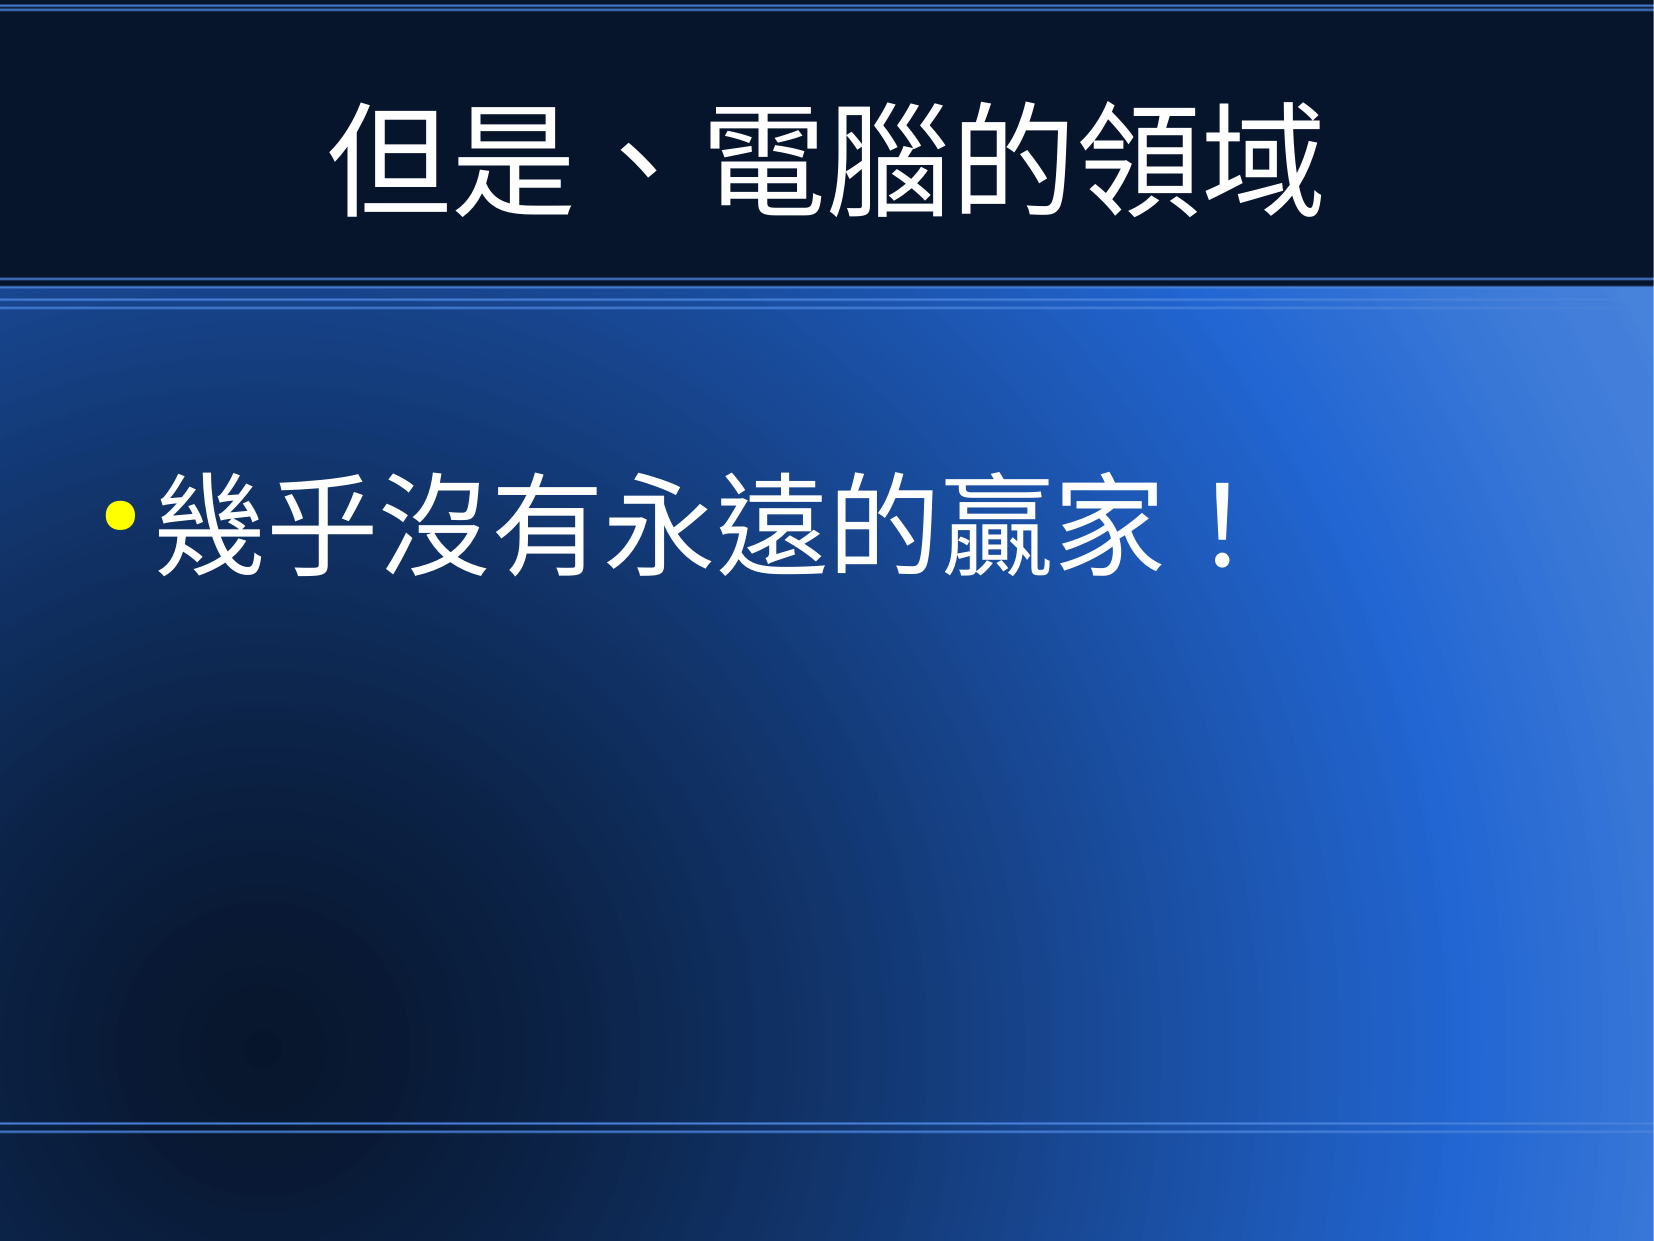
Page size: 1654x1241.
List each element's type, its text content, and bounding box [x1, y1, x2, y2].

list 幾乎沒有永遠的贏家！ [82, 355, 1571, 1241]
picture [0, 0, 1654, 1241]
title 但是、電腦的領域 [82, 49, 1571, 257]
